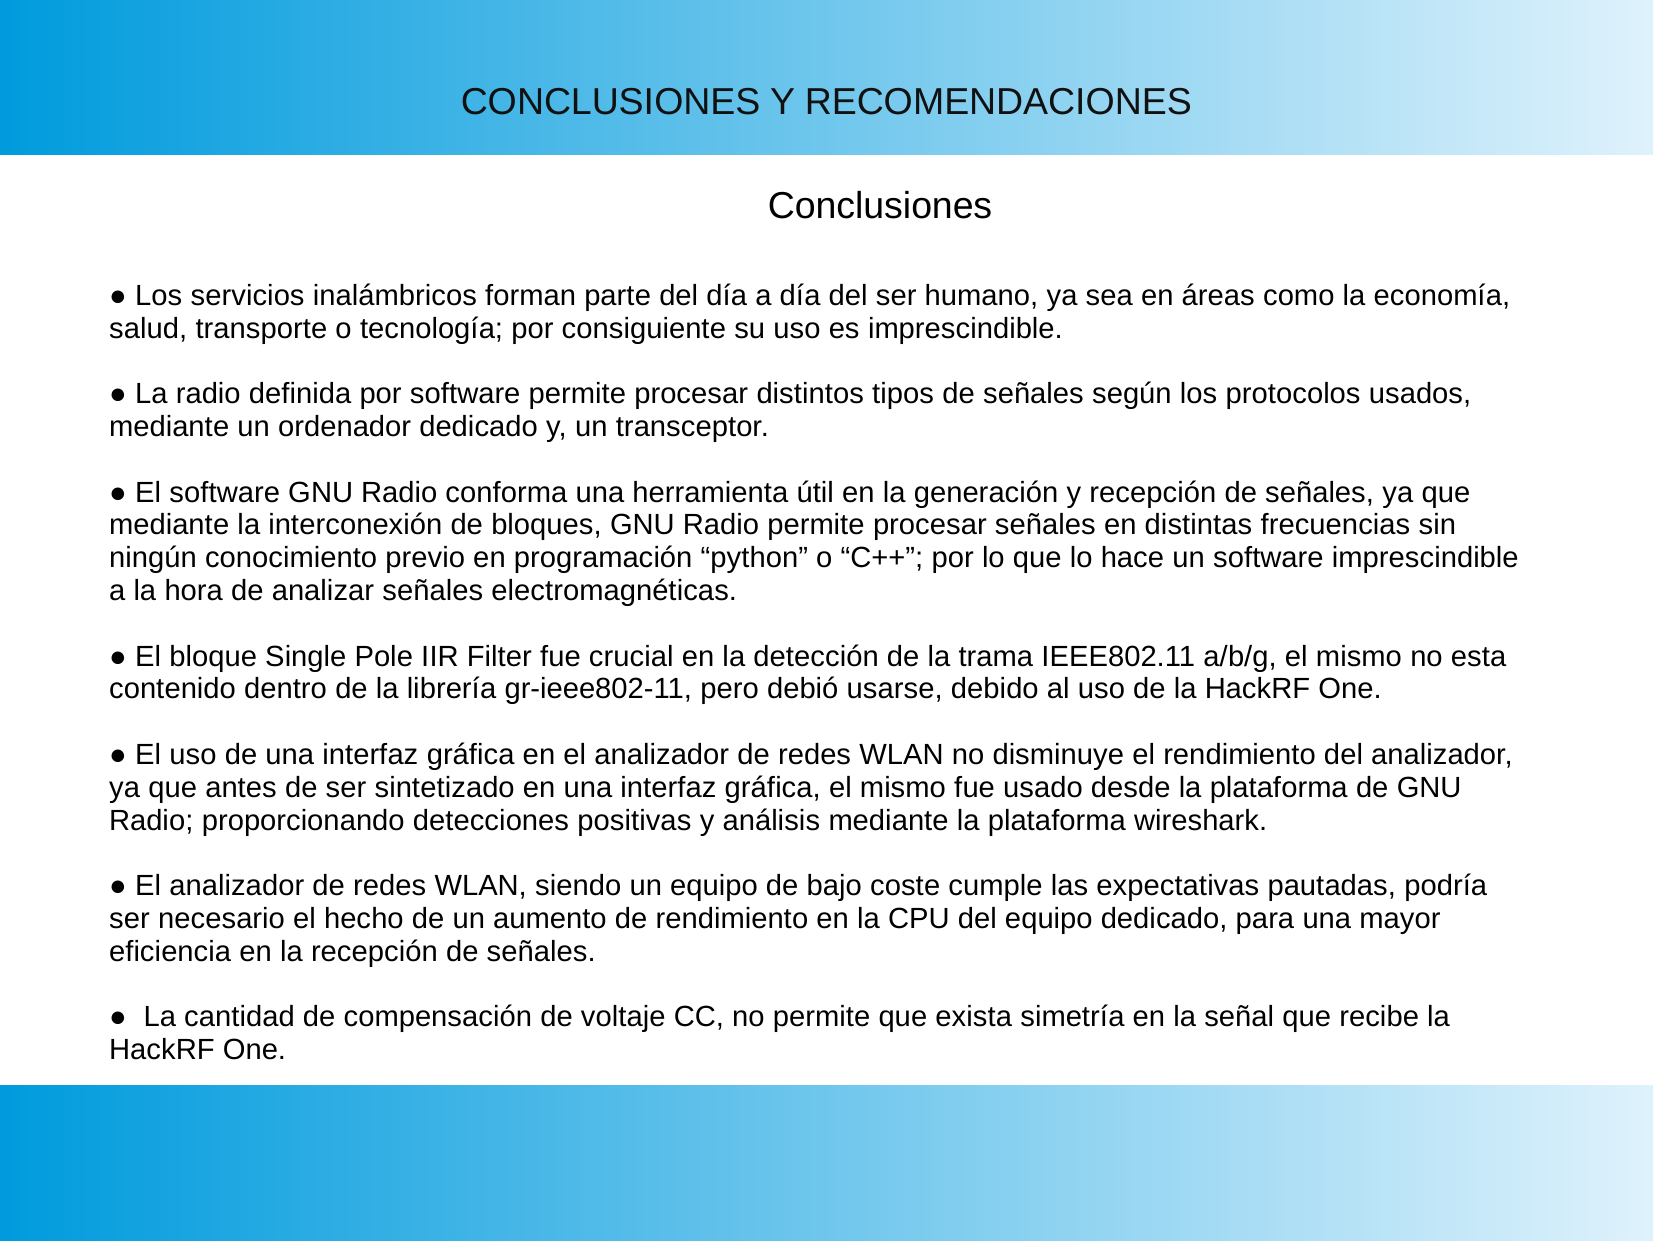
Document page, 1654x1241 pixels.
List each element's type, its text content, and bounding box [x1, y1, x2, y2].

text_box Conclusiones [673, 177, 1087, 234]
title CONCLUSIONES Y RECOMENDACIONES [82, 49, 1571, 154]
text_box ● Los servicios inalámbricos forman parte del día a día del ser humano, ya sea en áreas como la economía, salud, transporte o tecnología; por consiguiente su uso es imprescindible. ● La radio definida por software permite procesar distintos tipos de señales según los protocolos usados, mediante un ordenador dedicado y, un transceptor. ● El software GNU Radio conforma una herramienta útil en la generación y recepción de señales, ya que mediante la interconexión de bloques, GNU Radio permite procesar señales en distintas frecuencias sin ningún conocimiento previo en programación “python” o “C++”; por lo que lo hace un software imprescindible a la hora de analizar señales electromagnéticas. ● El bloque Single Pole IIR Filter fue crucial en la detección de la trama IEEE802.11 a/b/g, el mismo no esta contenido dentro de la librería gr-ieee802-11, pero debió usarse, debido al uso de la HackRF One. ● El uso de una interfaz gráfica en el analizador de redes WLAN no disminuye el rendimiento del analizador, ya que antes de ser sintetizado en una interfaz gráfica, el mismo fue usado desde la plataforma de GNU Radio; proporcionando detecciones positivas y análisis mediante la plataforma wireshark. ● El analizador de redes WLAN, siendo un equipo de bajo coste cumple las expectativas pautadas, podría ser necesario el hecho de un aumento de rendimiento en la CPU del equipo dedicado, para una mayor eficiencia en la recepción de señales. ● La cantidad de compensación de voltaje CC, no permite que exista simetría en la señal que recibe la HackRF One. [94, 271, 1548, 1074]
